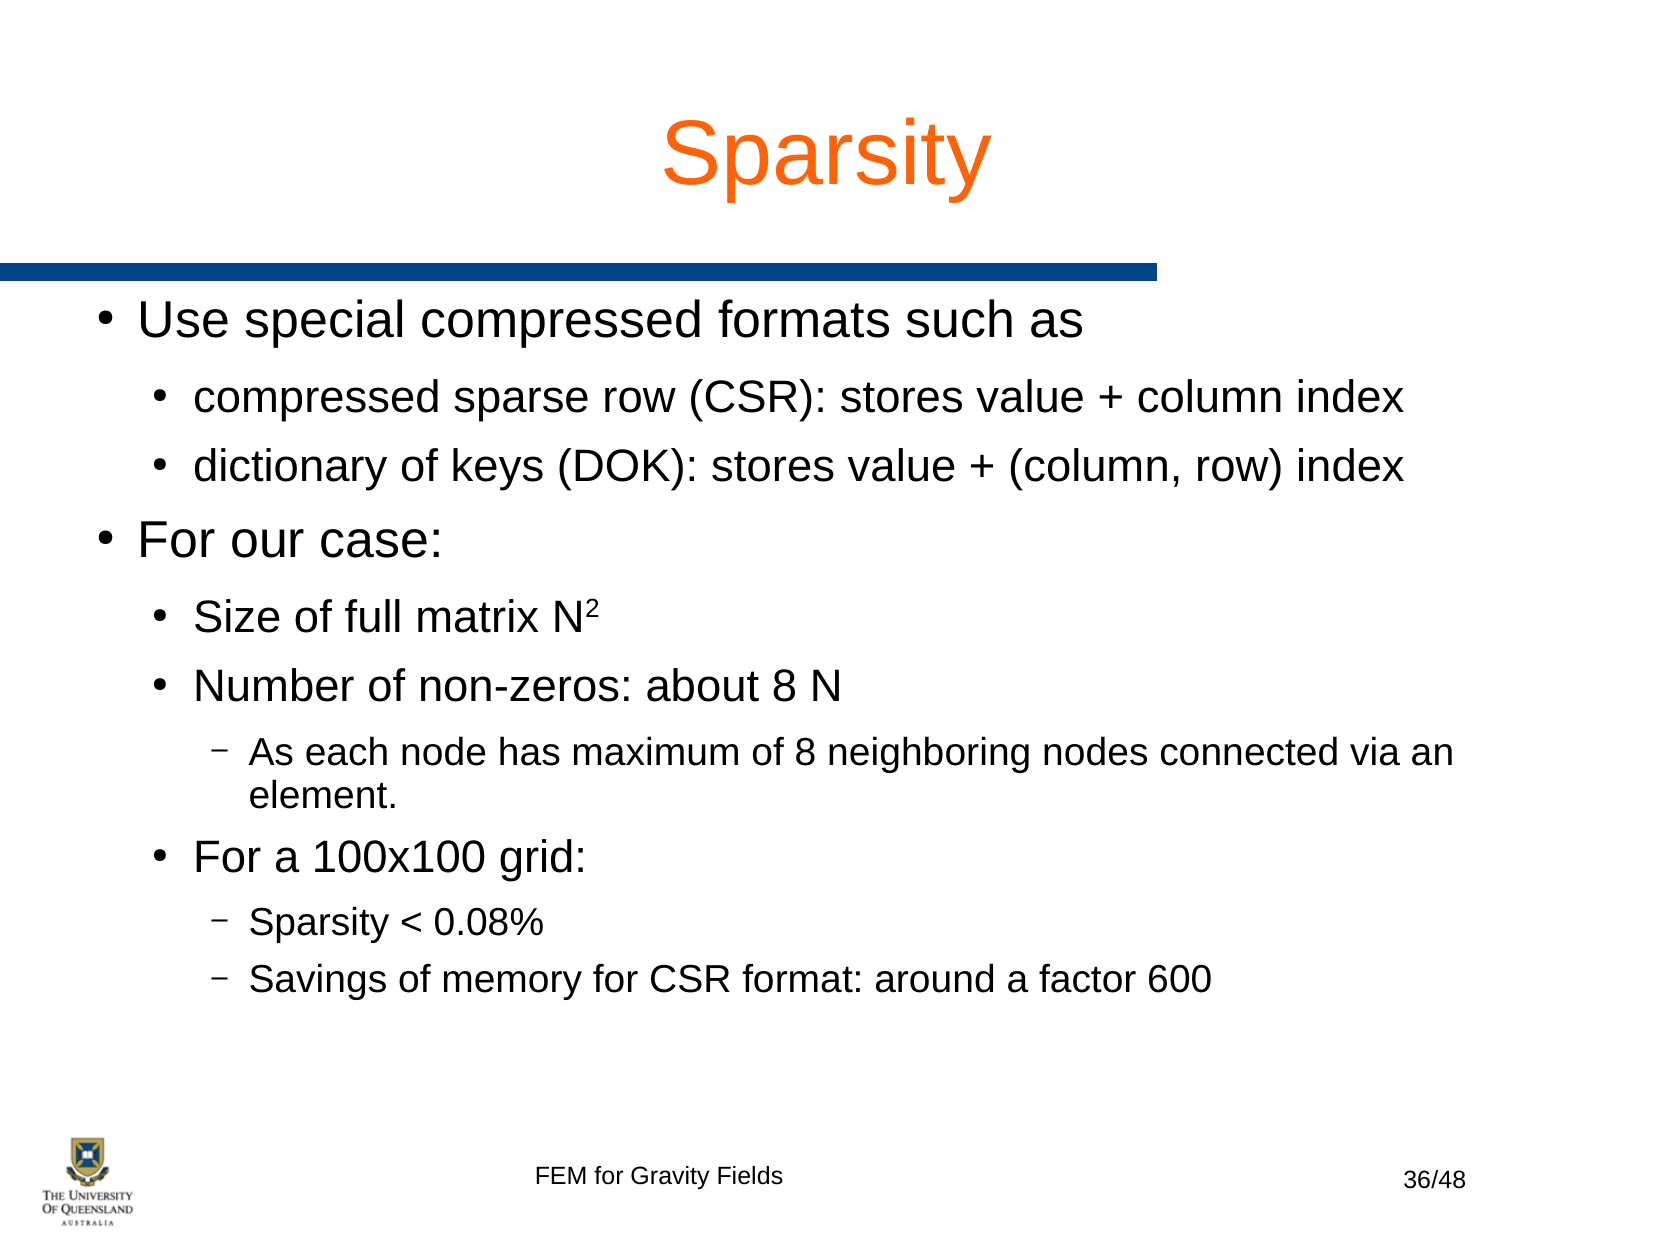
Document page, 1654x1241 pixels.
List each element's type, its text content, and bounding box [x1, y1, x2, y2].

title Sparsity [82, 49, 1571, 257]
picture [35, 1133, 142, 1235]
list Use special compressed formats such as compressed sparse row (CSR): stores value + column index dictionary of keys (DOK): stores value + (column, row) index For our case: Size of full matrix N2 Number of non-zeros: about 8 N As each node has maximum of 8 neighboring nodes connected via an element. For a 100x100 grid: Sparsity < 0.08% Savings of memory for CSR format: around a factor 600 [82, 290, 1571, 1010]
